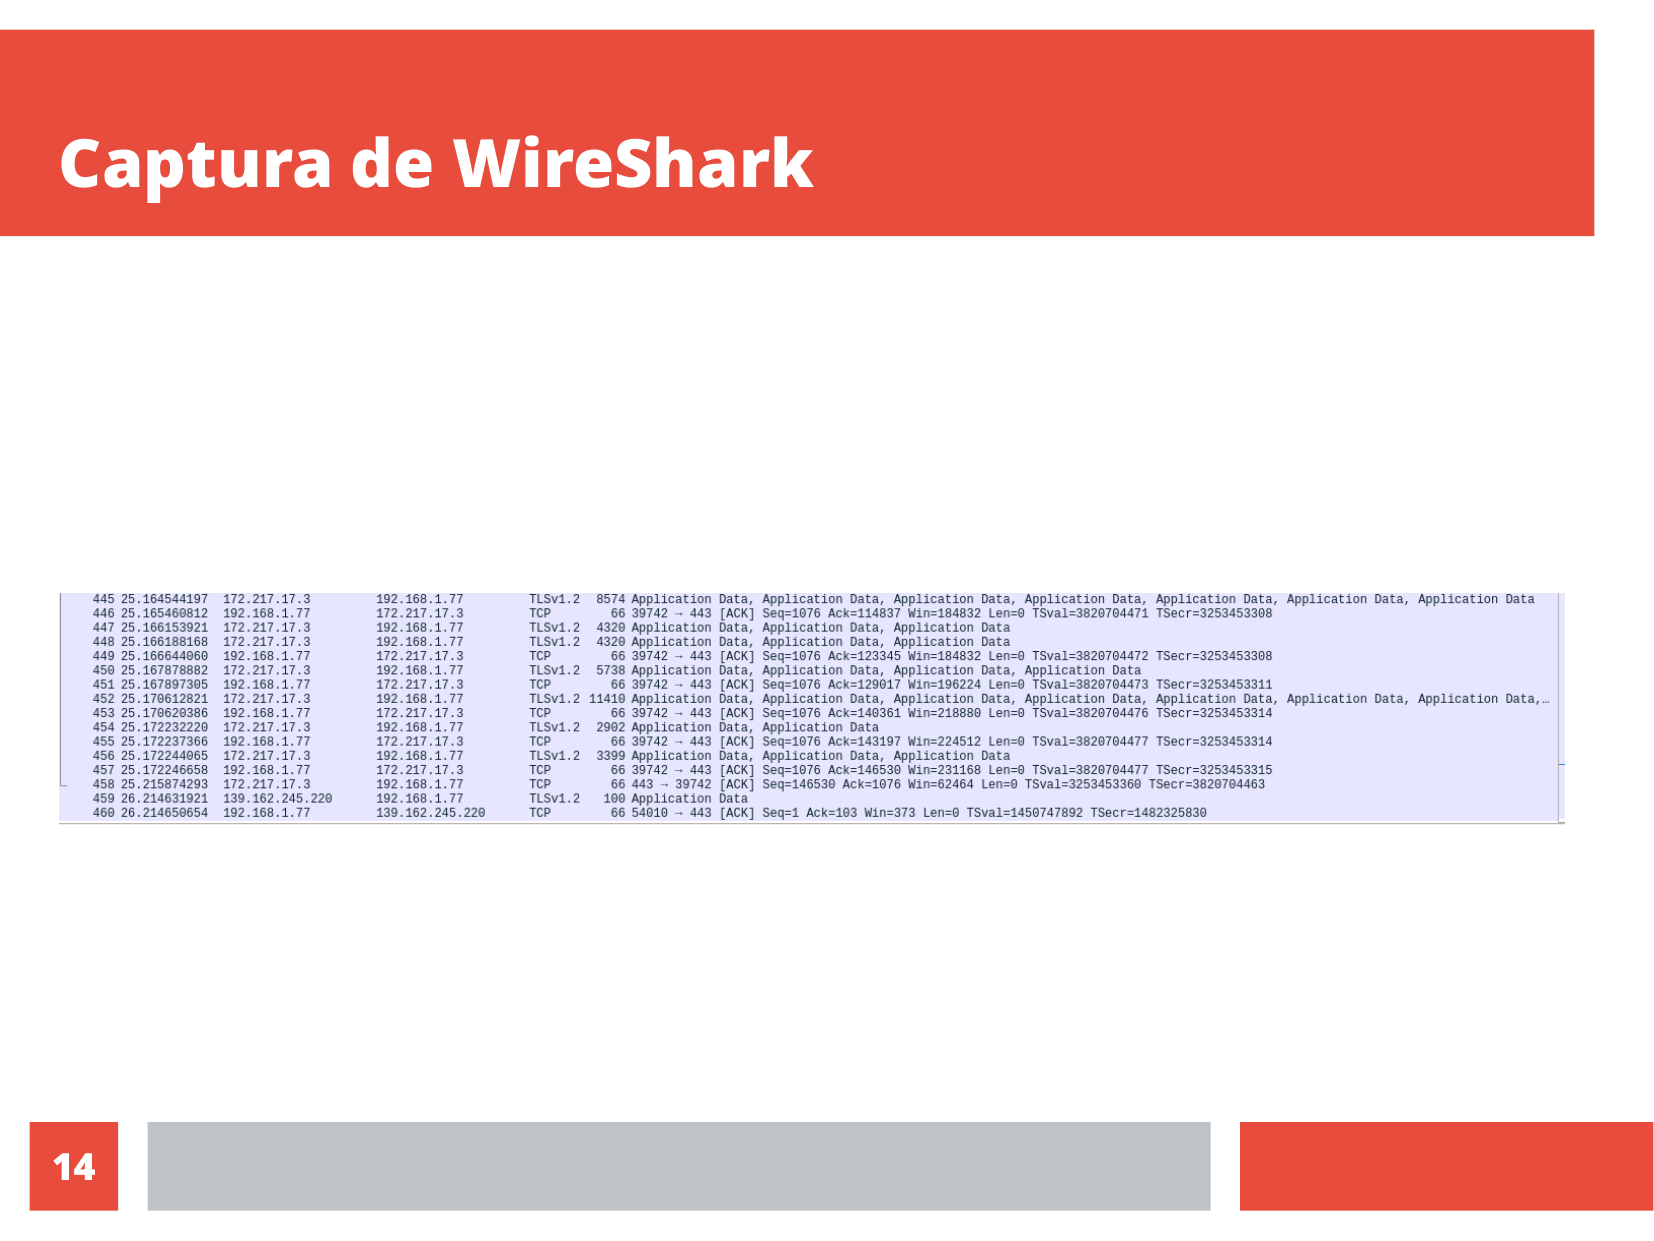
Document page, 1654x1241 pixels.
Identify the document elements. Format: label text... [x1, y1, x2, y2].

picture [59, 593, 1565, 825]
title Captura de WireShark [59, 59, 1595, 207]
